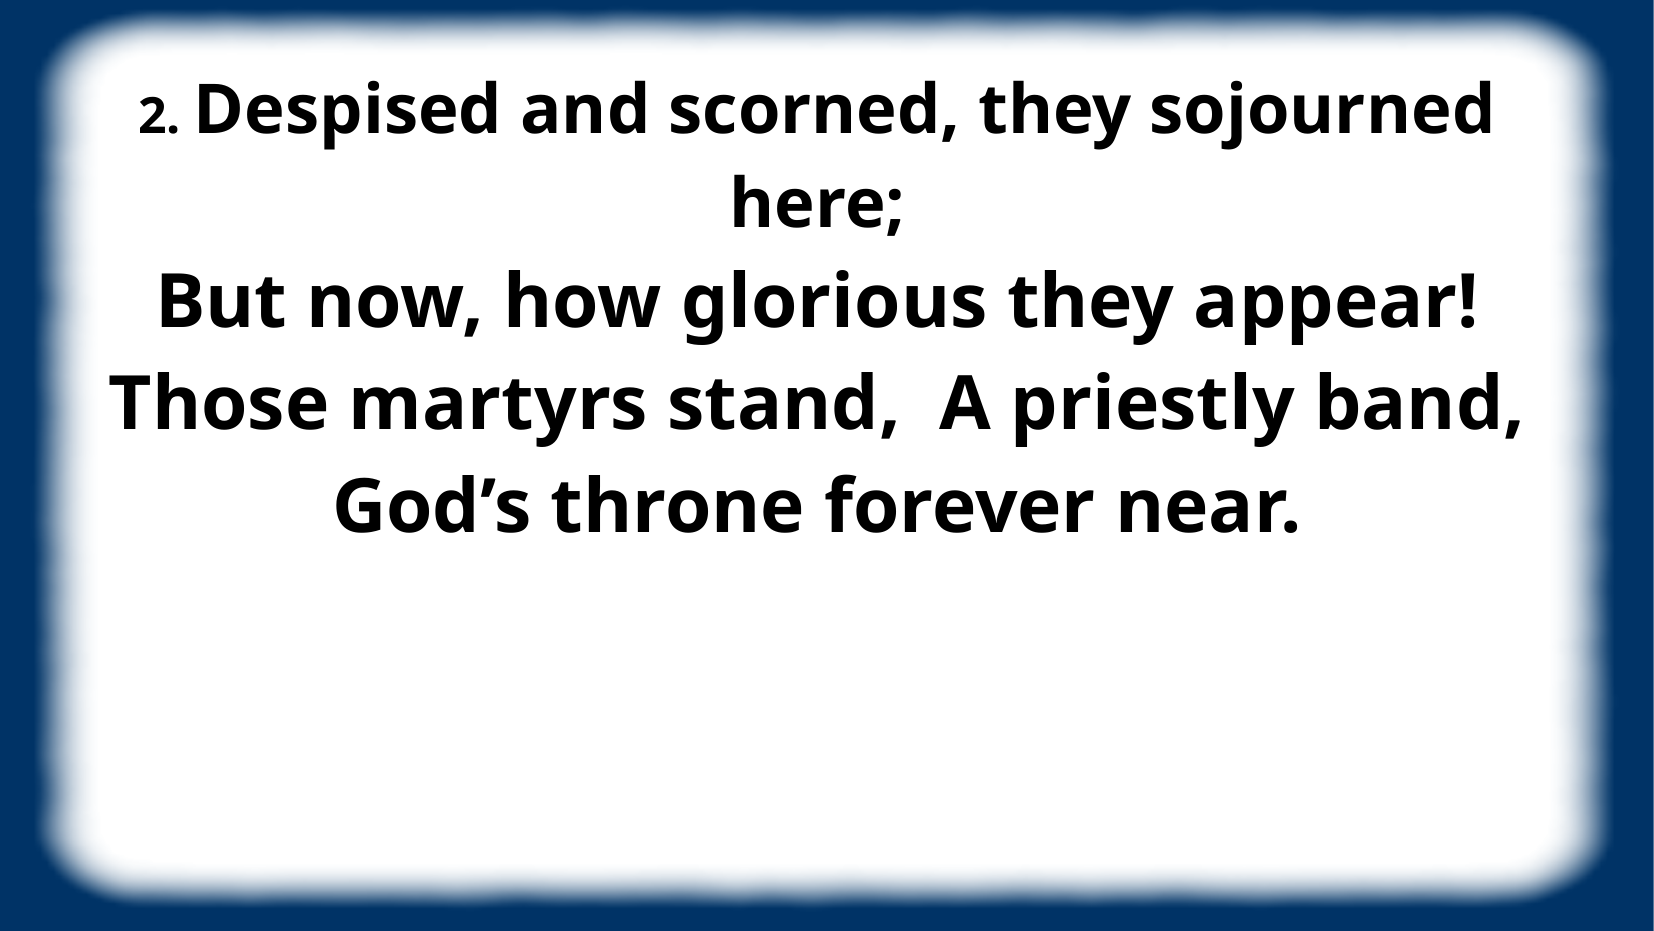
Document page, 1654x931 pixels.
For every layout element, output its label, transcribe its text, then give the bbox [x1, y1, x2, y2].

picture [0, 0, 1654, 931]
title 2. Despised and scorned, they sojourned here; But now, how glorious they appear! Those martyrs stand, A priestly band, God’s throne forever near. [75, 60, 1561, 466]
